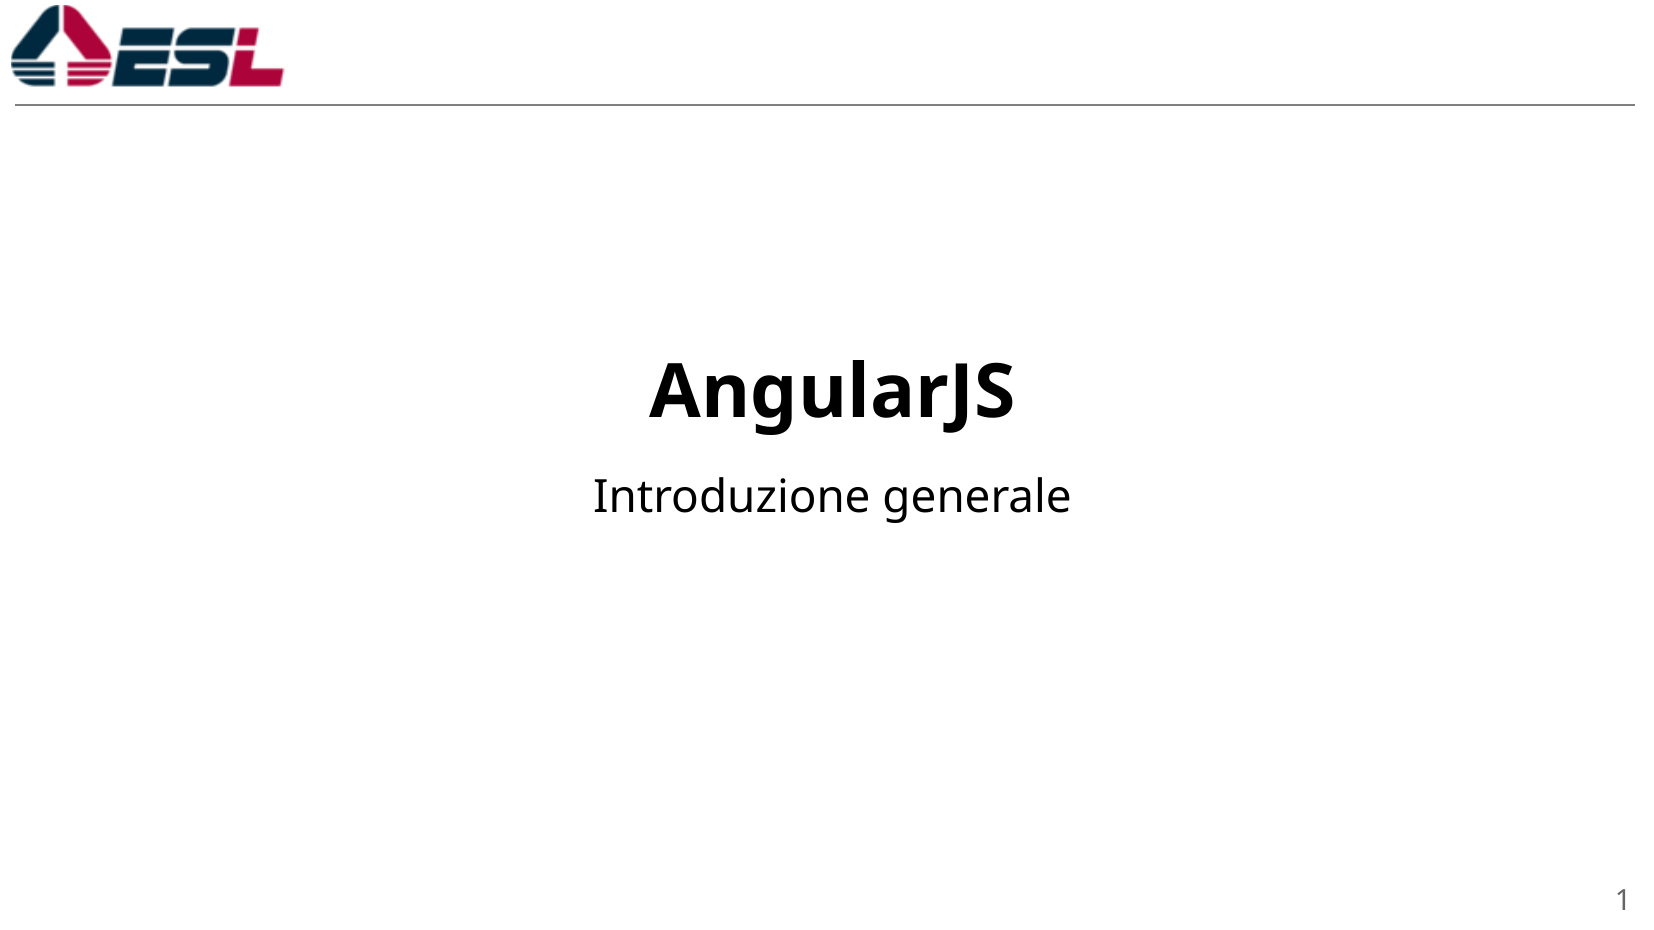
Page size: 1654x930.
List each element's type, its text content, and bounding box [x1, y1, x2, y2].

picture [11, 5, 288, 90]
text_box AngularJS Introduzione generale [60, 330, 1606, 510]
